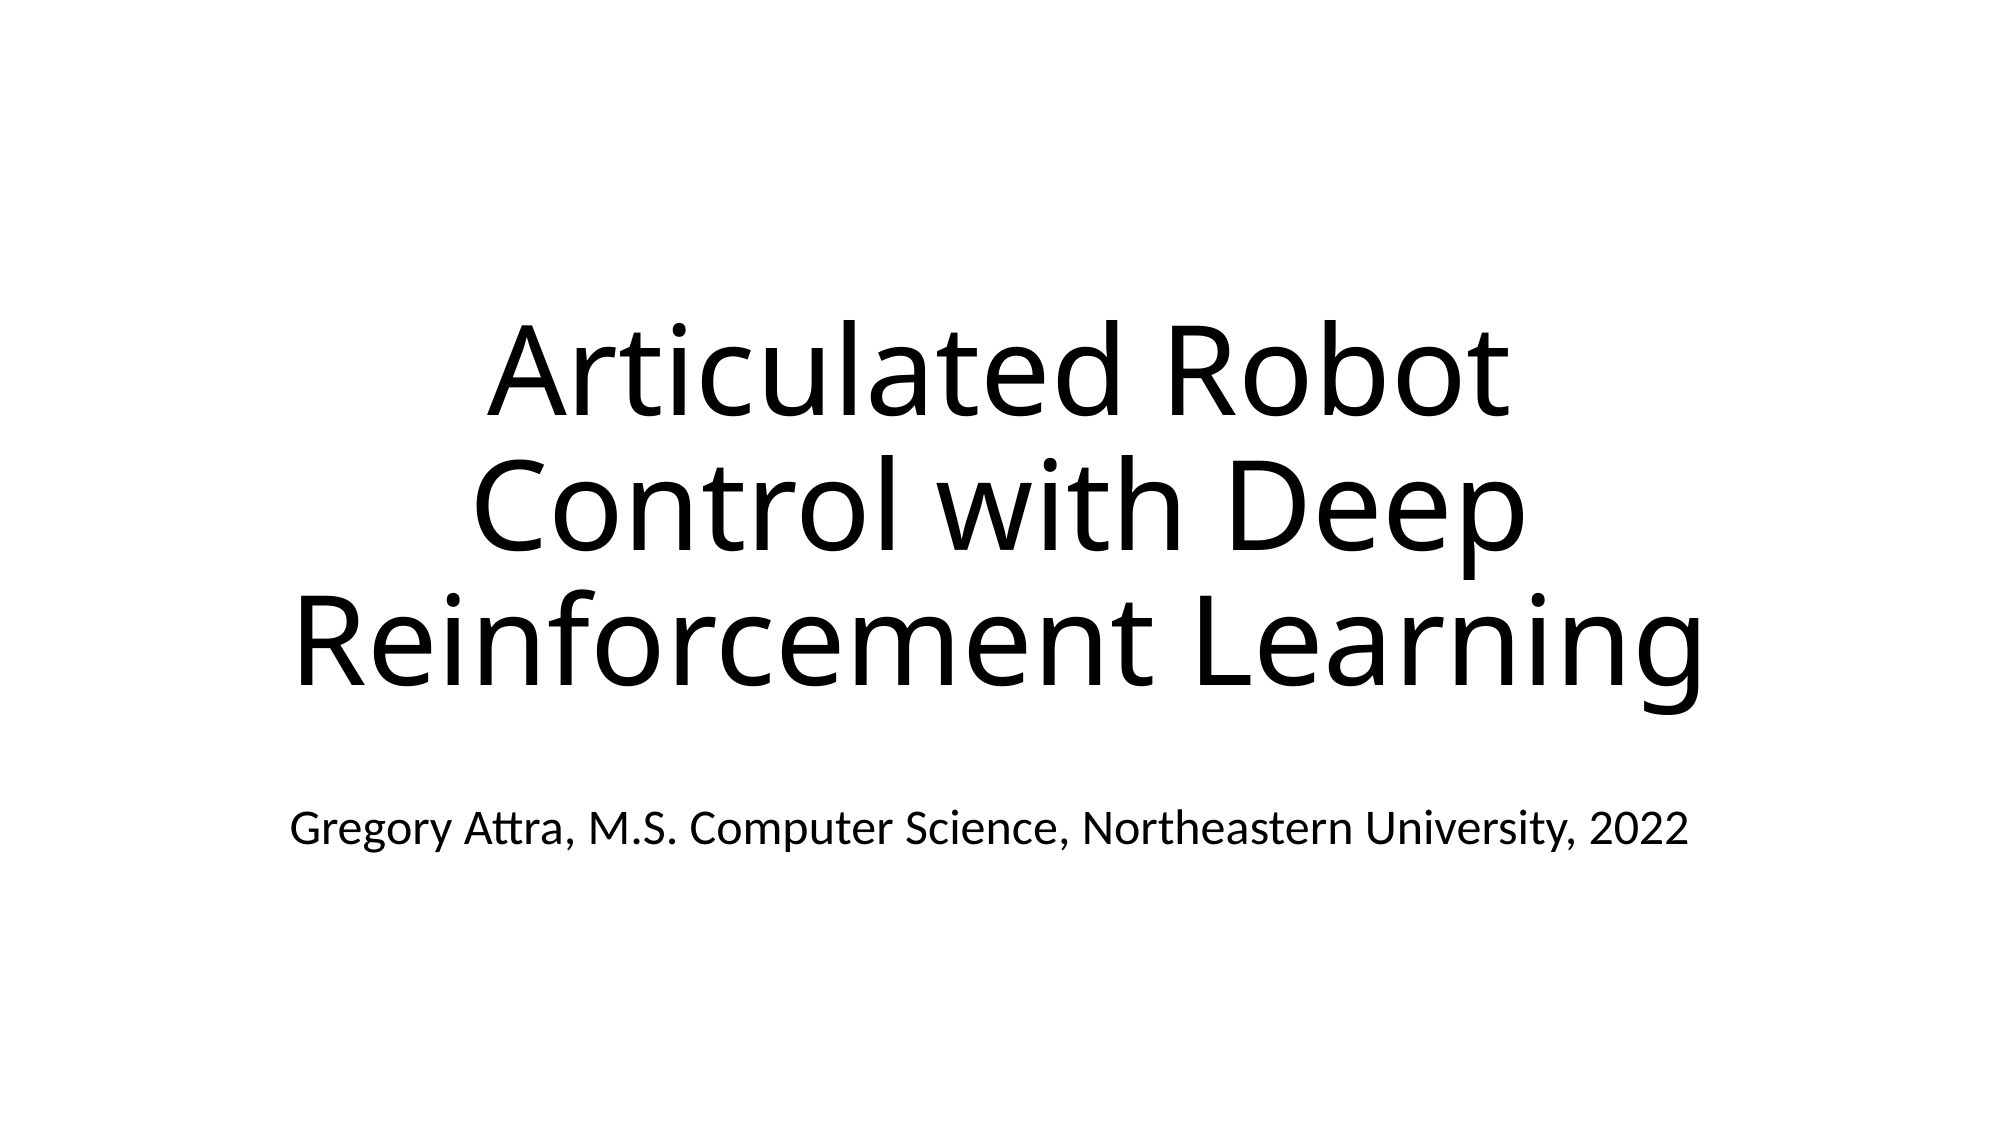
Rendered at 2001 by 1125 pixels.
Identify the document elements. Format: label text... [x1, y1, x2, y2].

subtitle Gregory Attra, M.S. Computer Science, Northeastern University, 2022 [240, 793, 1740, 1066]
title Articulated Robot Control with Deep Reinforcement Learning [249, 328, 1750, 721]
